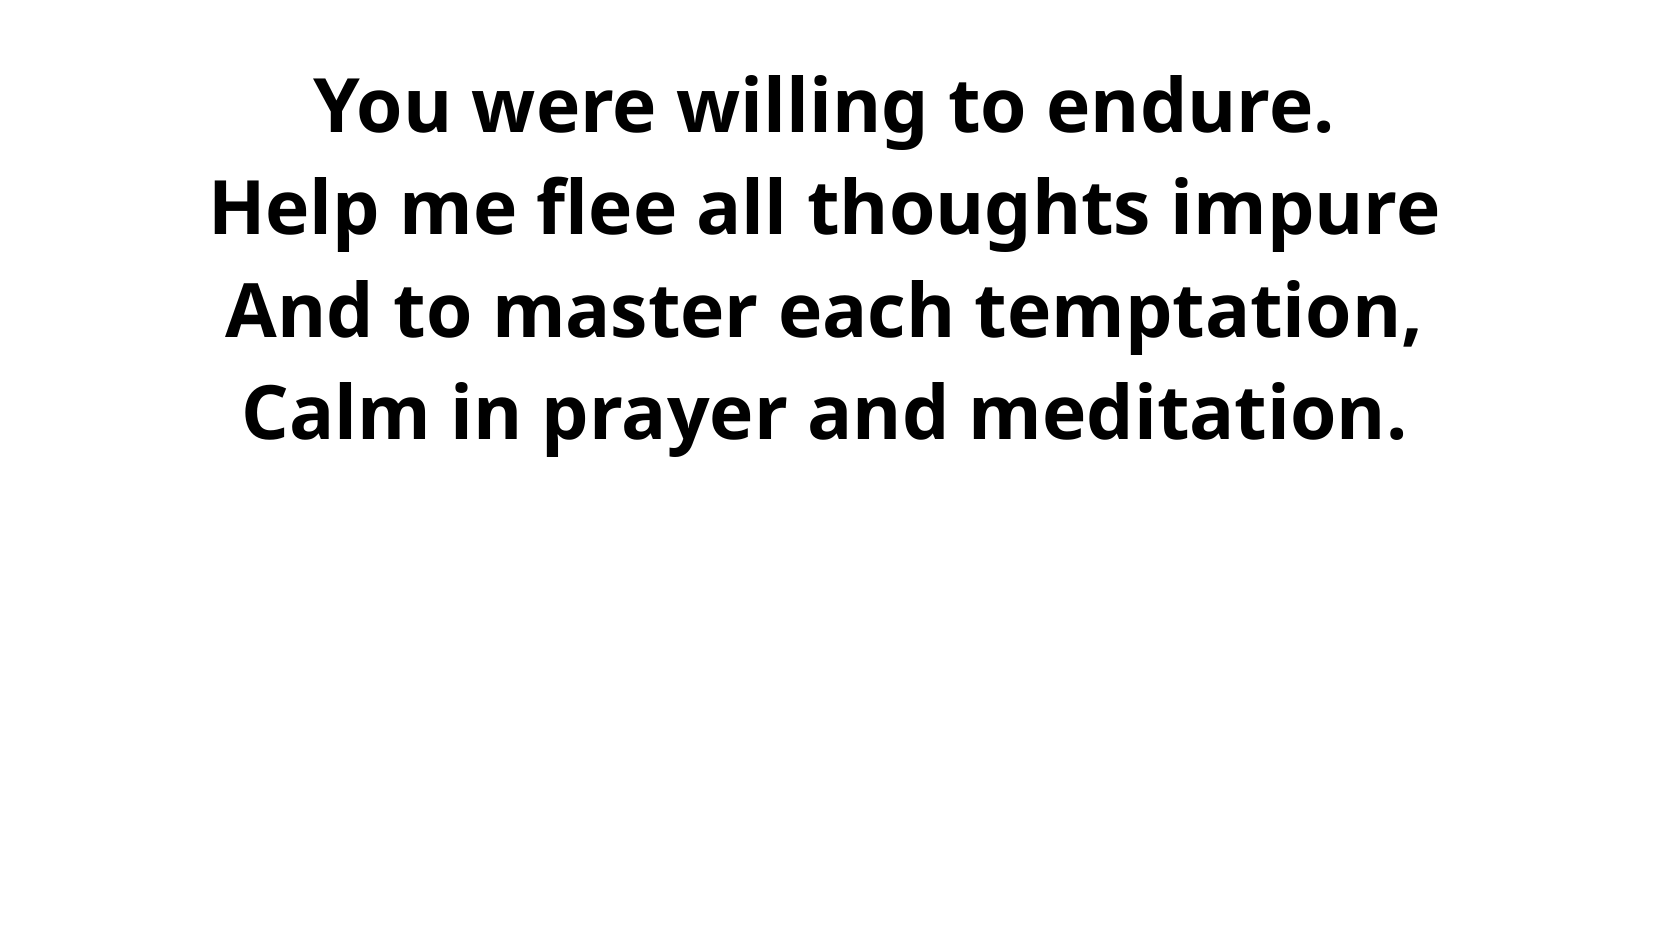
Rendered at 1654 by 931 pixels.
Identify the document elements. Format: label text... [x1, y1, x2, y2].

text_box You were willing to endure. Help me flee all thoughts impure And to master each temptation, Calm in prayer and meditation. [105, 45, 1546, 460]
